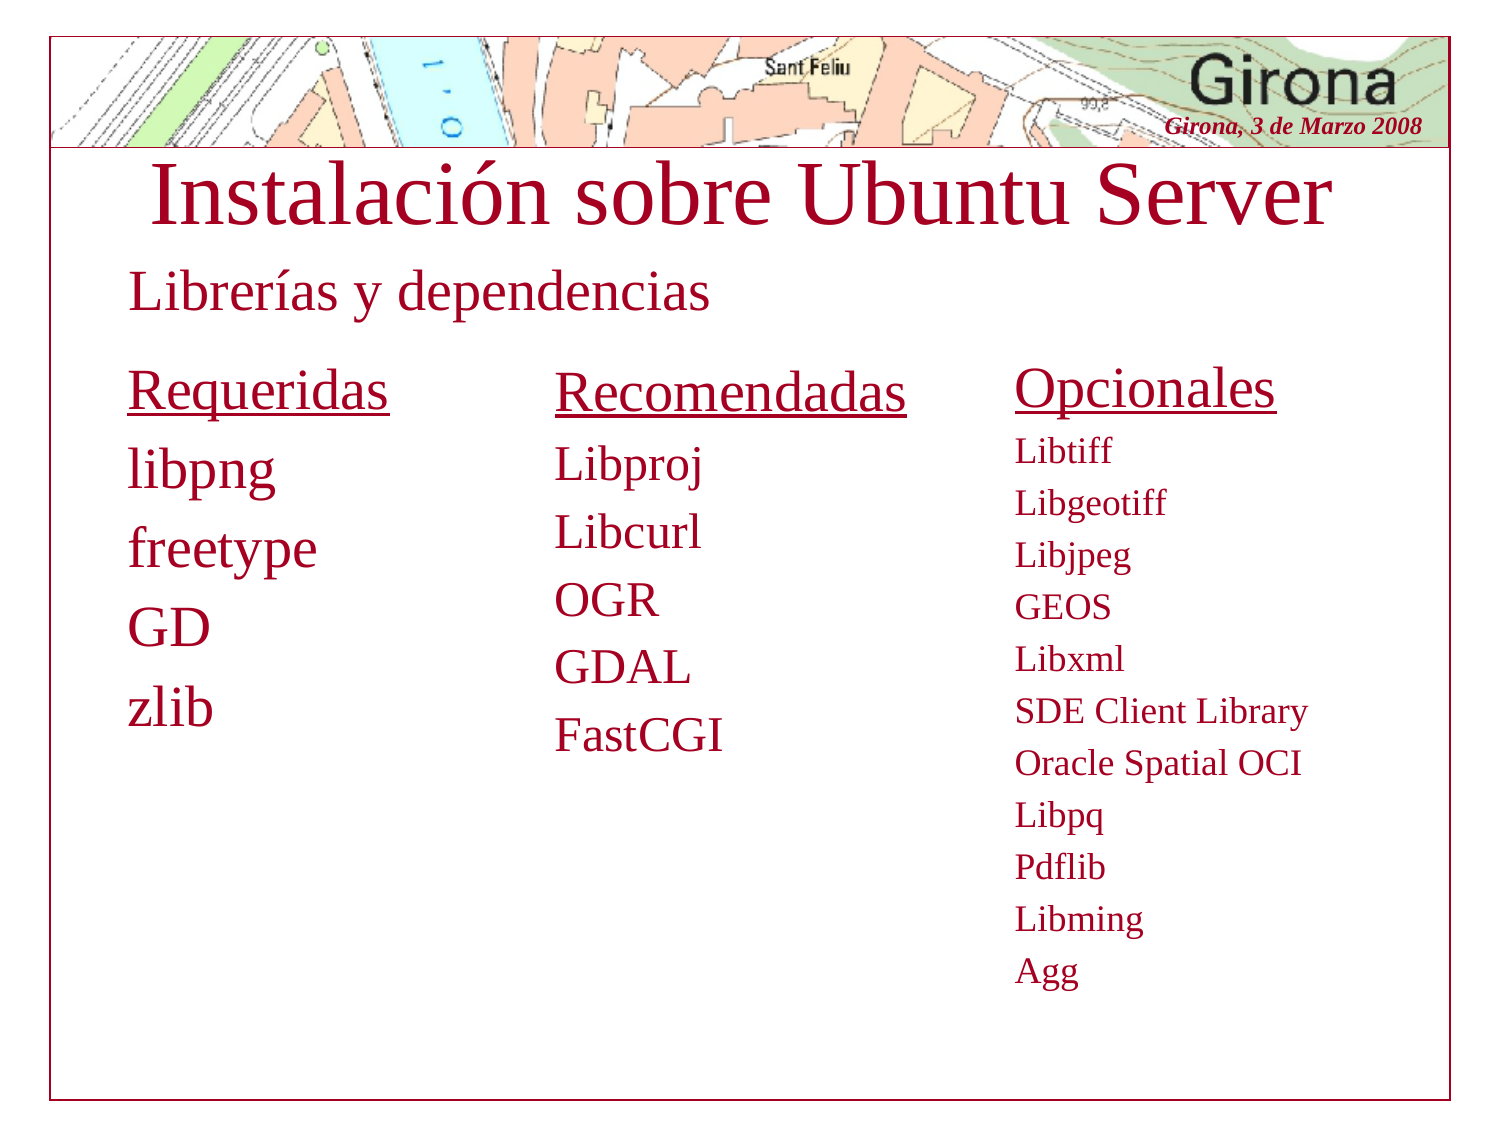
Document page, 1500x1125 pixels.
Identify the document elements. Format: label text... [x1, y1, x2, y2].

text_box Recomendadas Libproj Libcurl OGR GDAL FastCGI [539, 351, 997, 1064]
picture [1338, 124, 1348, 131]
text_box Librerías y dependencias [113, 250, 1077, 339]
title Instalación sobre Ubuntu Server [111, 131, 1374, 257]
picture [51, 37, 1448, 147]
picture [1310, 120, 1316, 131]
text_box Opcionales Libtiff Libgeotiff Libjpeg GEOS Libxml SDE Client Library Oracle Spatial OCI Libpq Pdflib Libming Agg [999, 347, 1413, 1061]
list Requeridas libpng freetype GD zlib [112, 349, 525, 1063]
